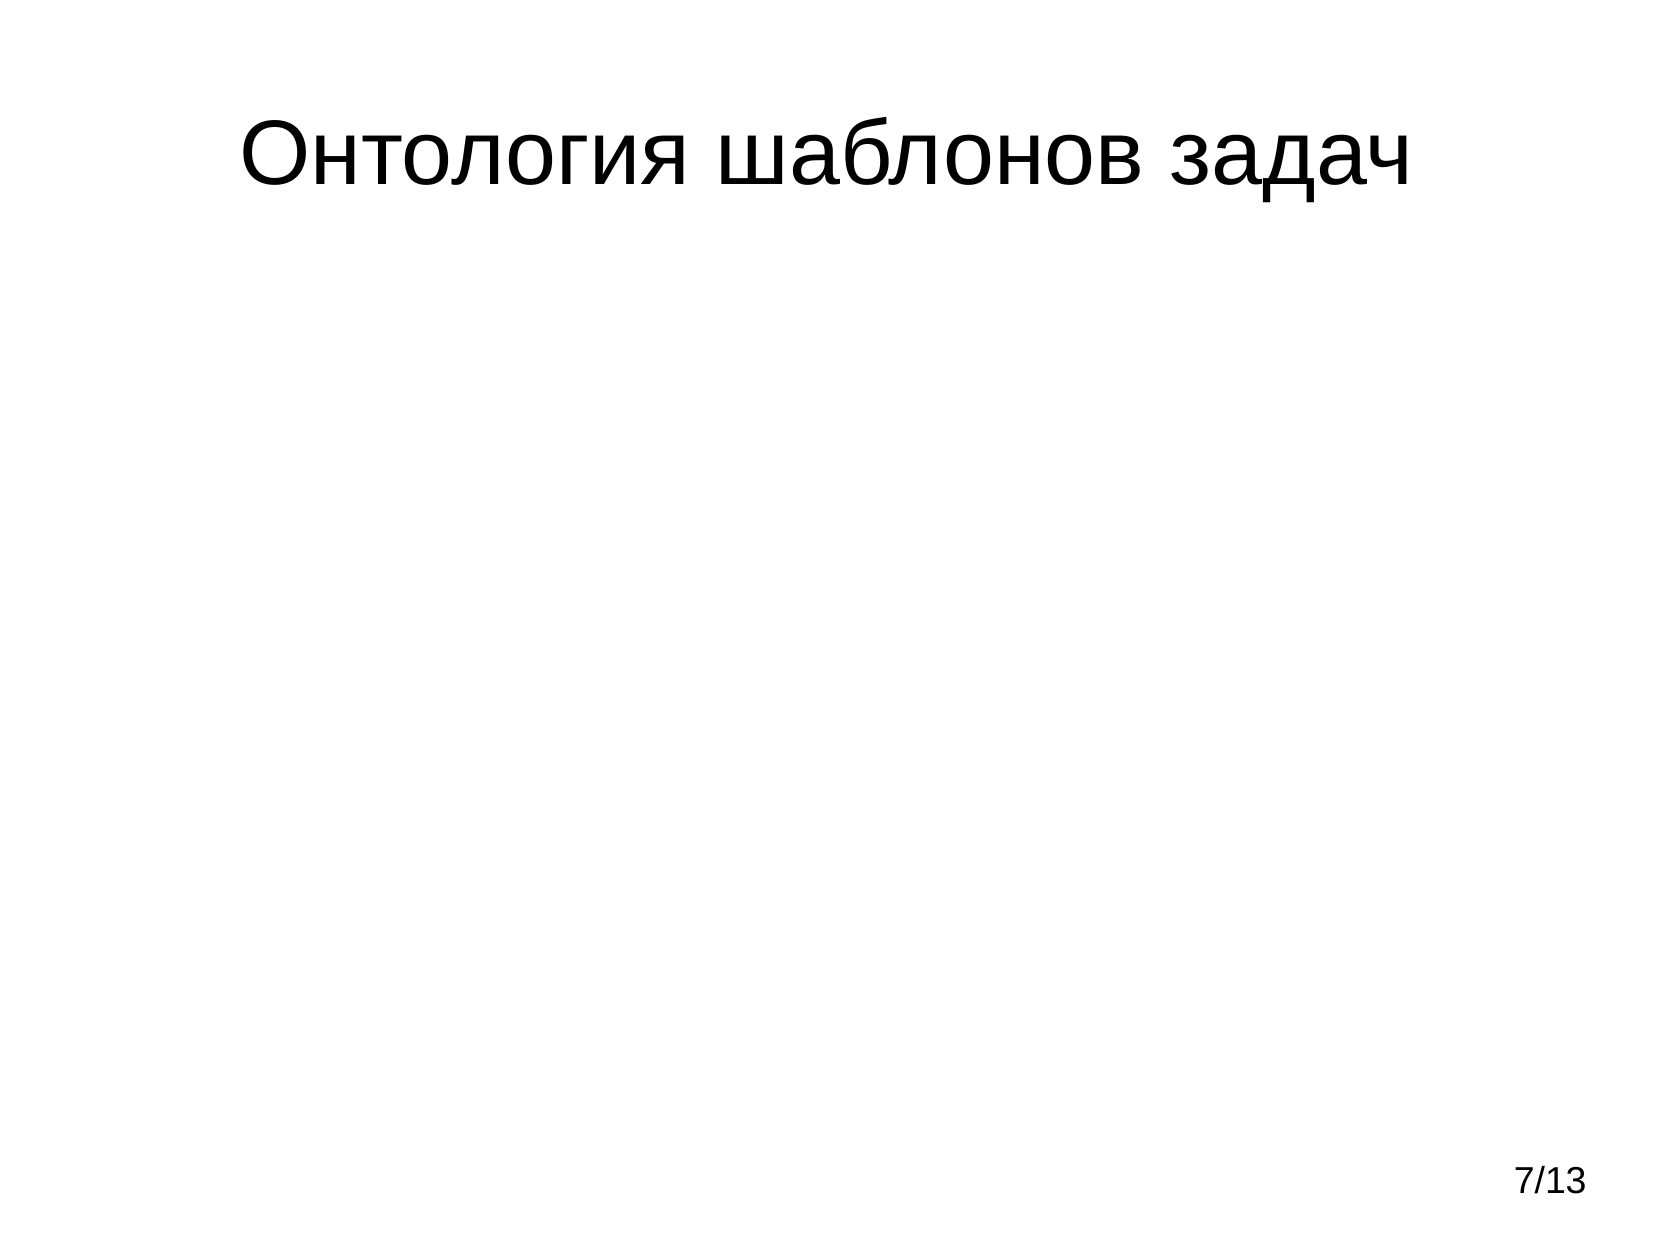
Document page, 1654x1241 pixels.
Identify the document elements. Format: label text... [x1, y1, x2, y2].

text_box <номер>/13 [1476, 1151, 1625, 1241]
title Онтология шаблонов задач [82, 49, 1571, 257]
